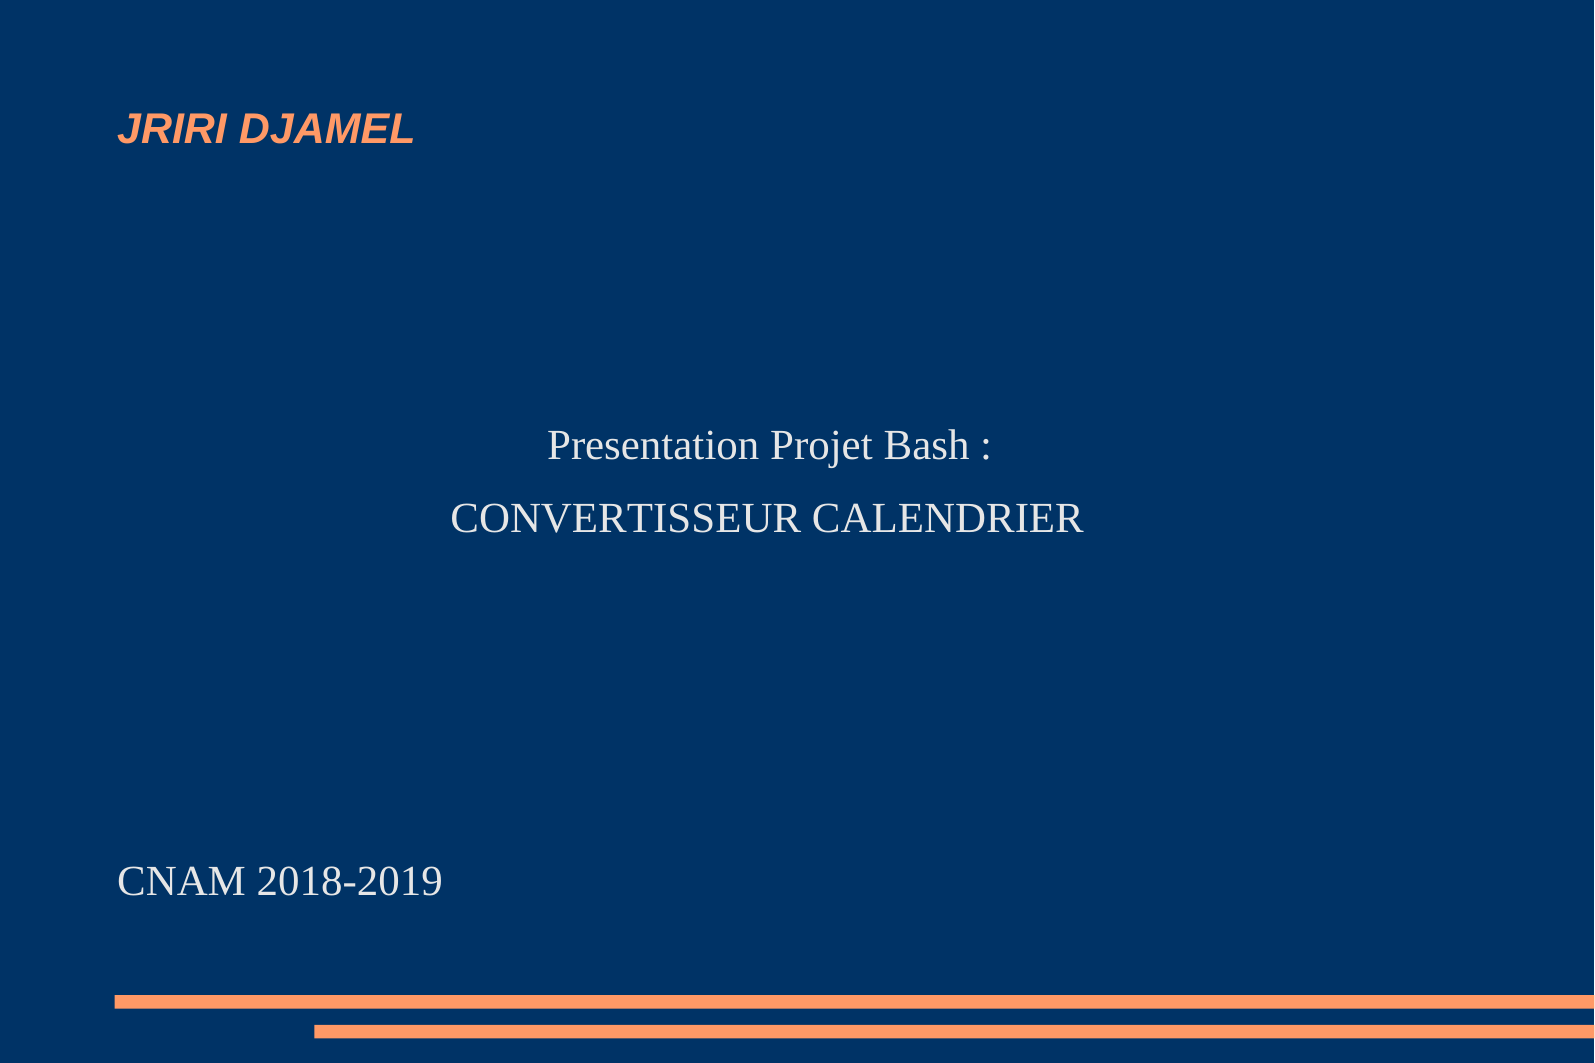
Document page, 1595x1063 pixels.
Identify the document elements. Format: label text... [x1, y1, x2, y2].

list CNAM 2018-2019 [117, 638, 1505, 970]
list Presentation Projet Bash : CONVERTISSEUR CALENDRIER [117, 276, 1505, 608]
title JRIRI DJAMEL [117, 39, 1479, 218]
